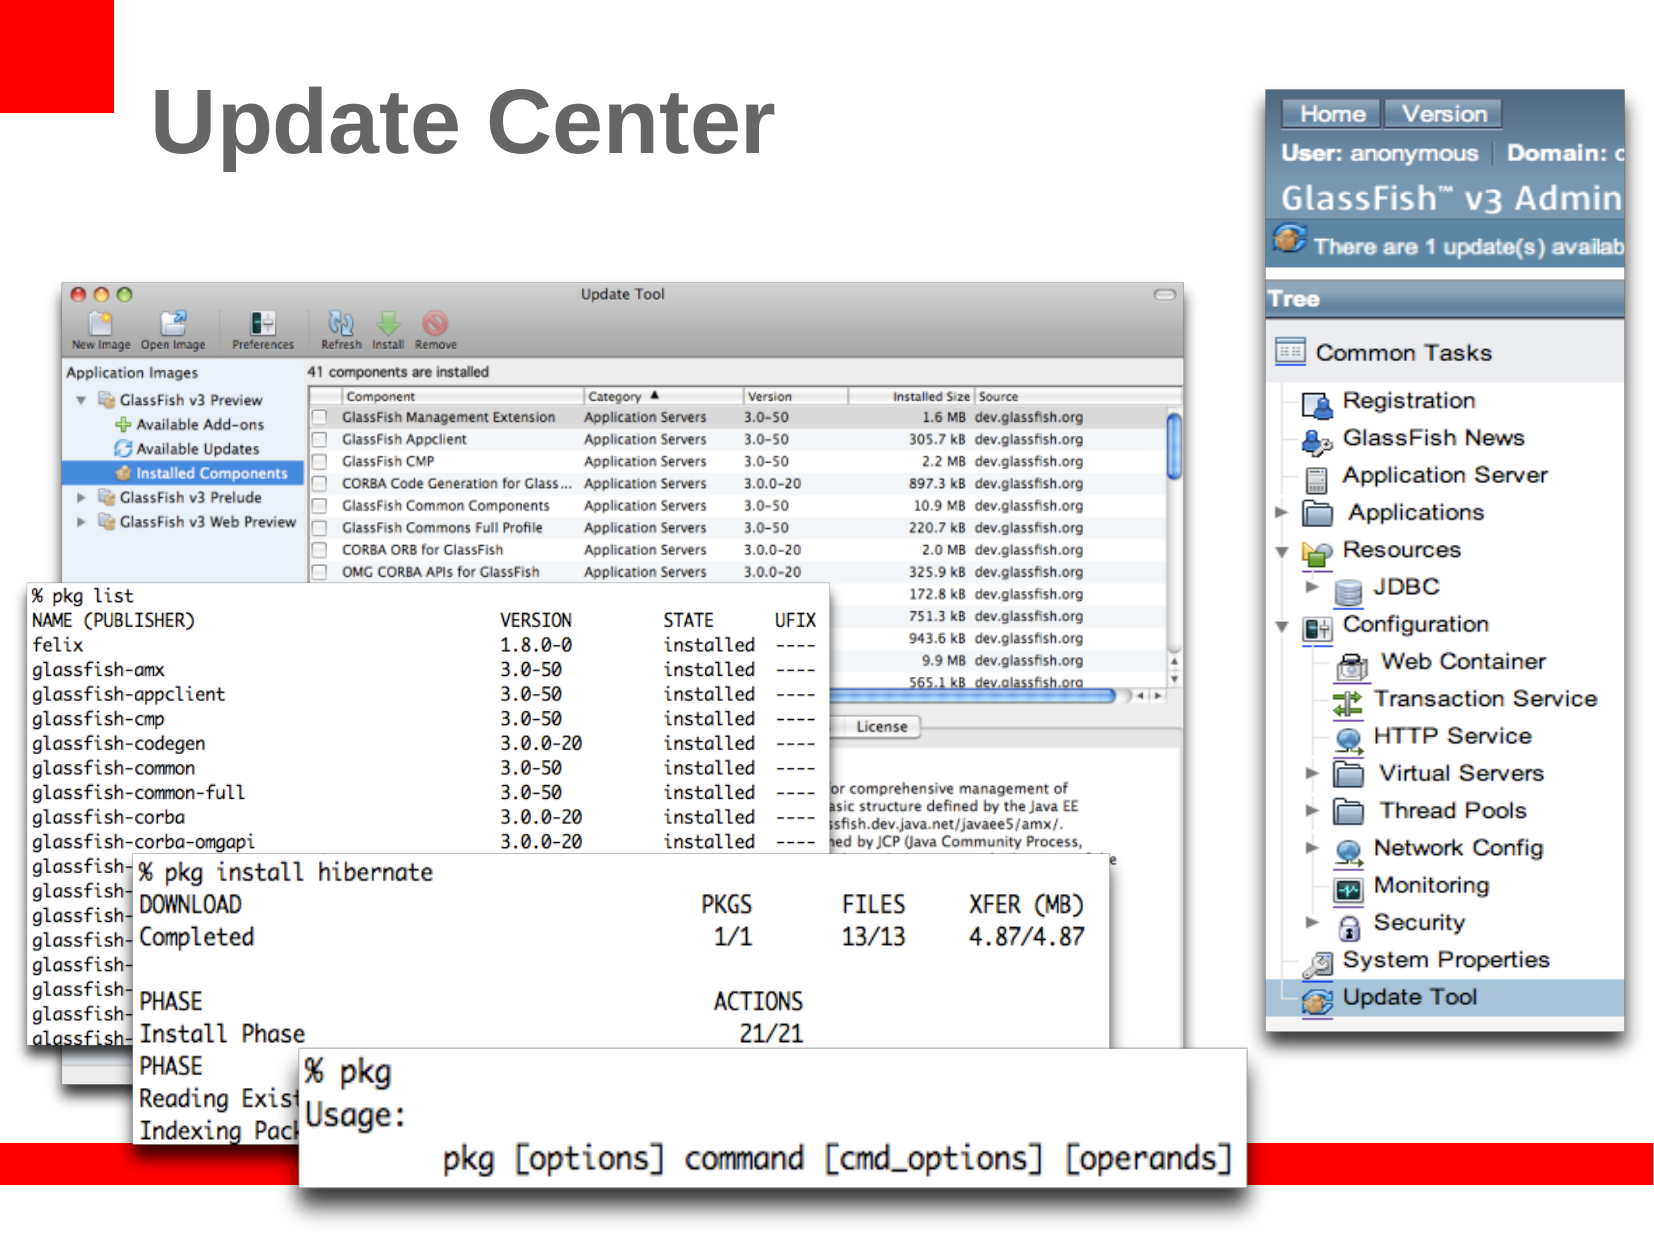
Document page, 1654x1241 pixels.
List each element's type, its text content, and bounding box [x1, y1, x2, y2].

picture [0, 78, 1654, 1241]
title Update Center [149, 31, 1595, 212]
picture [0, 0, 114, 113]
